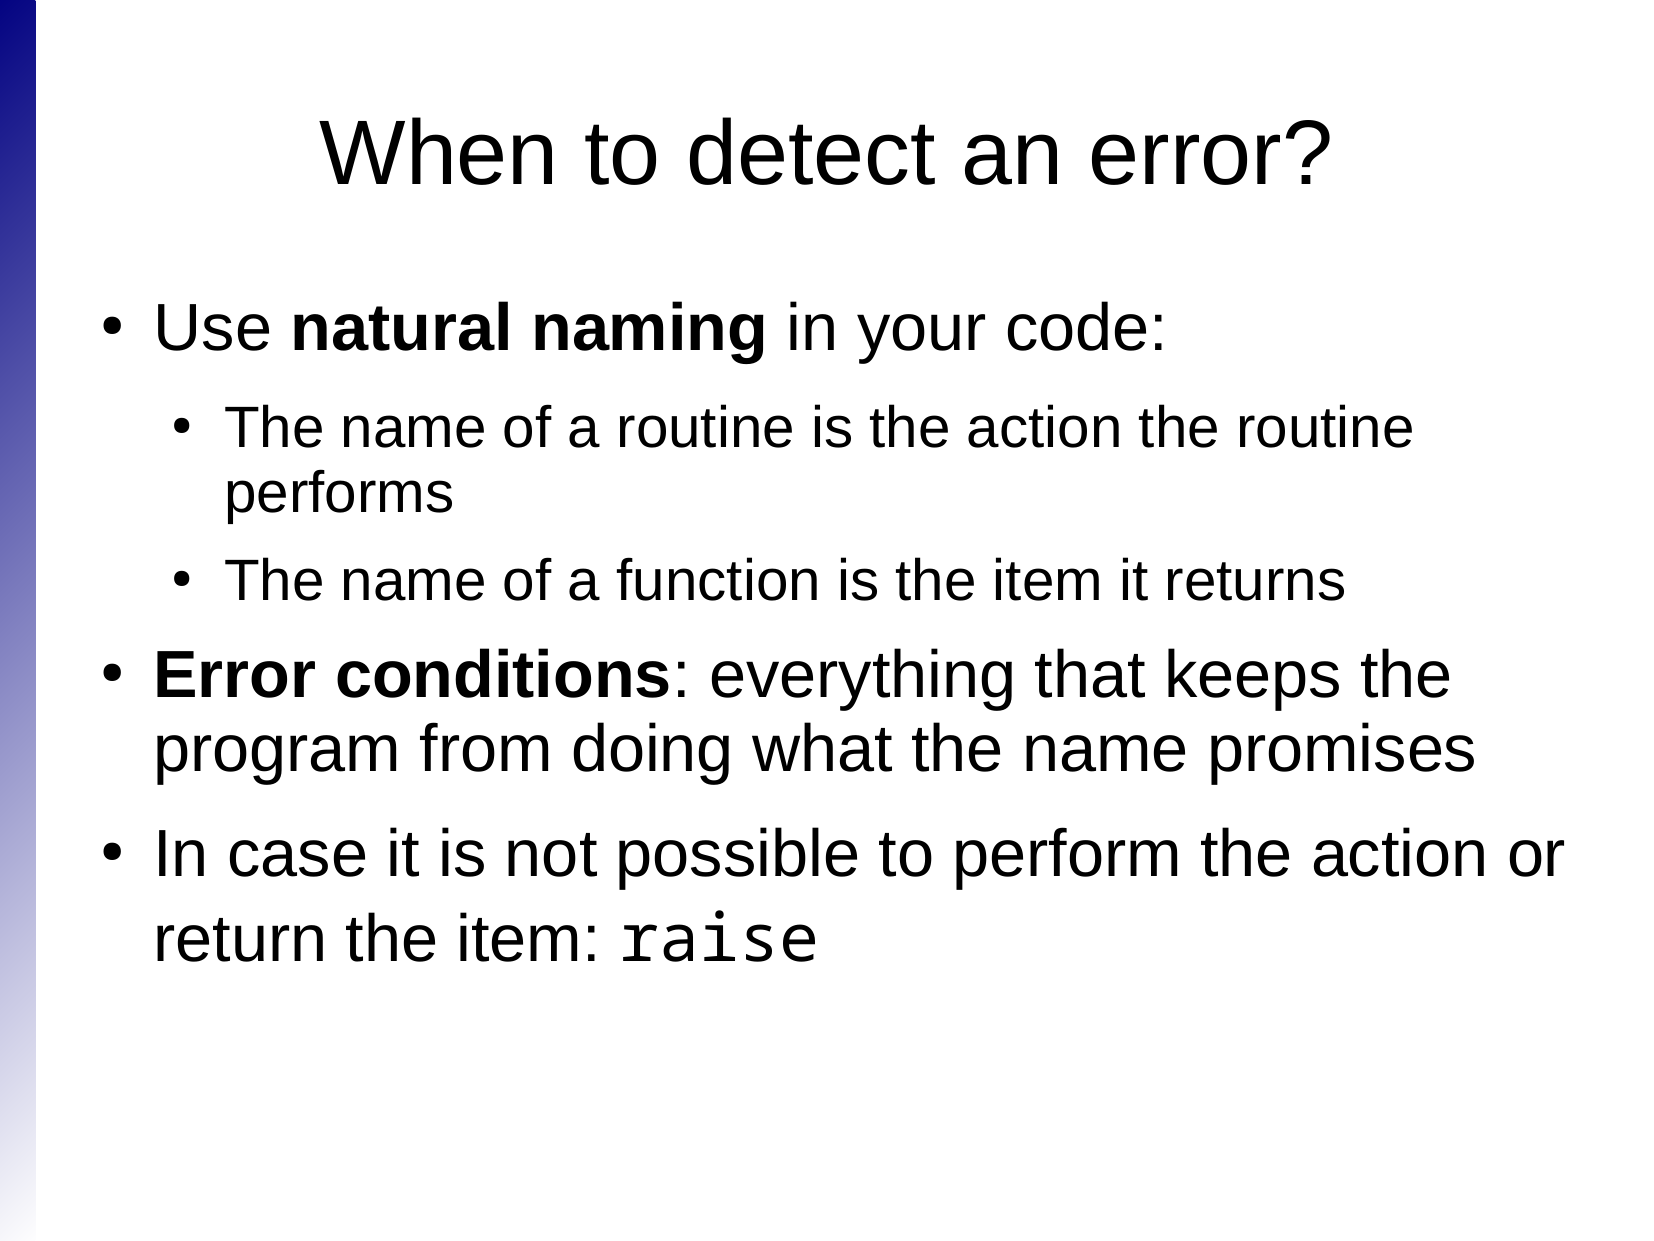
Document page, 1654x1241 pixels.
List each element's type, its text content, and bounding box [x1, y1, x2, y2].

list Use natural naming in your code: The name of a routine is the action the routine performs The name of a function is the item it returns Error conditions: everything that keeps the program from doing what the name promises In case it is not possible to perform the action or return the item: raise [82, 290, 1571, 1109]
title When to detect an error? [82, 49, 1571, 257]
